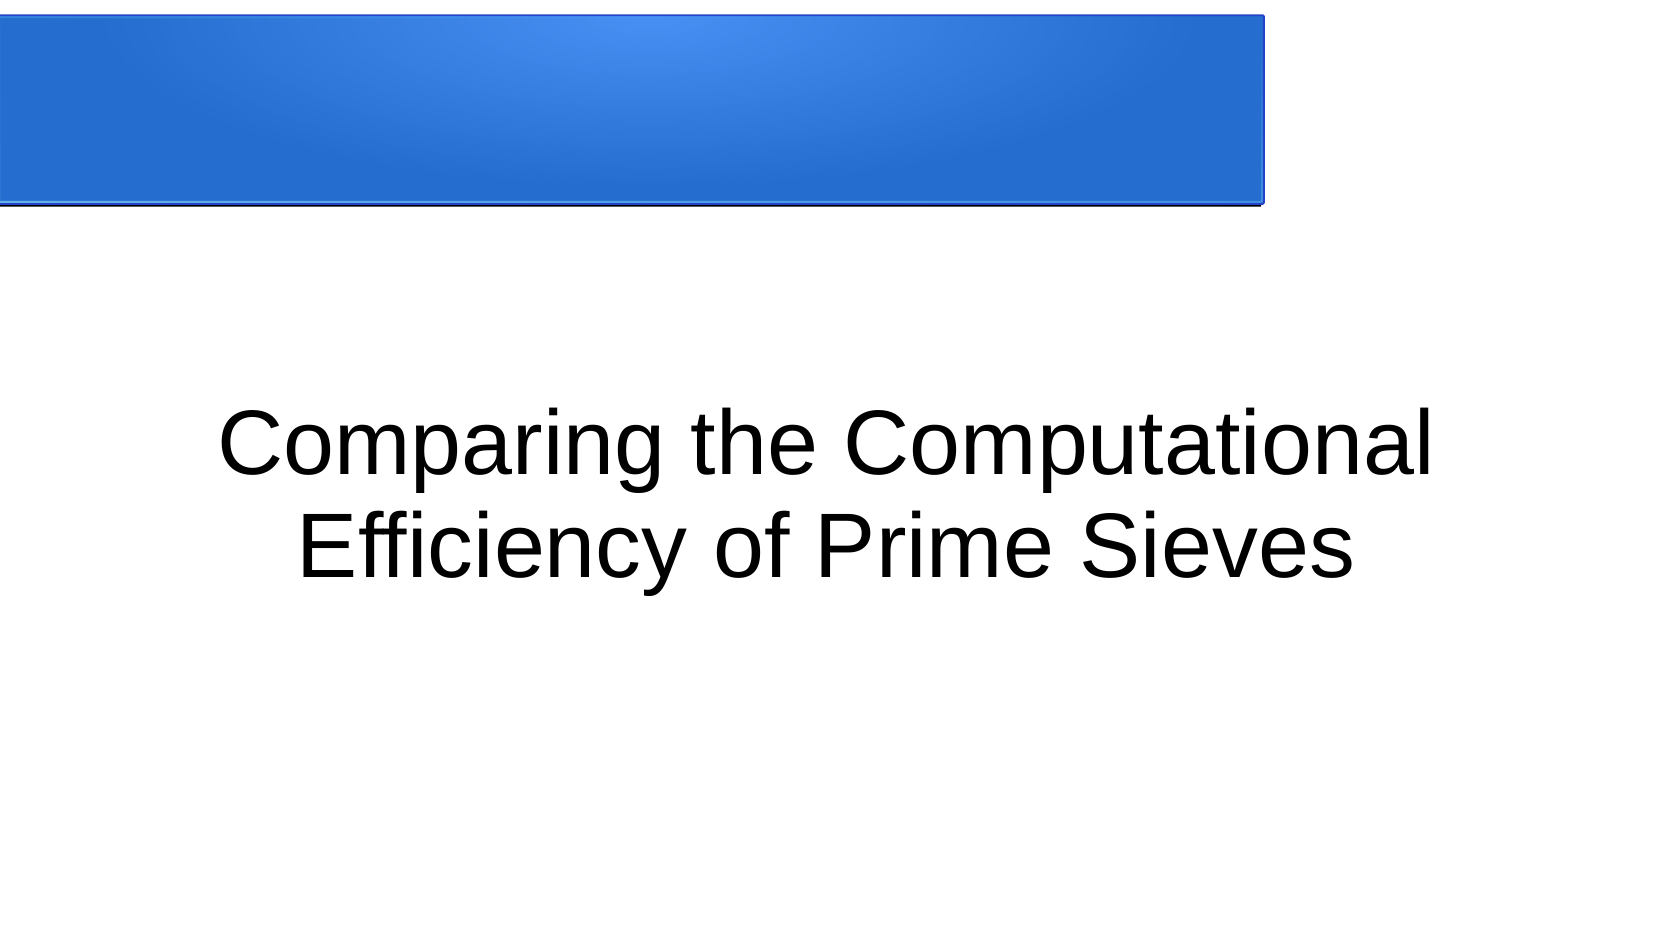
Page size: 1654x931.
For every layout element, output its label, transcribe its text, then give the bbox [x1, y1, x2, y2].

subtitle Comparing the Computational Efficiency of Prime Sieves [82, 224, 1571, 764]
